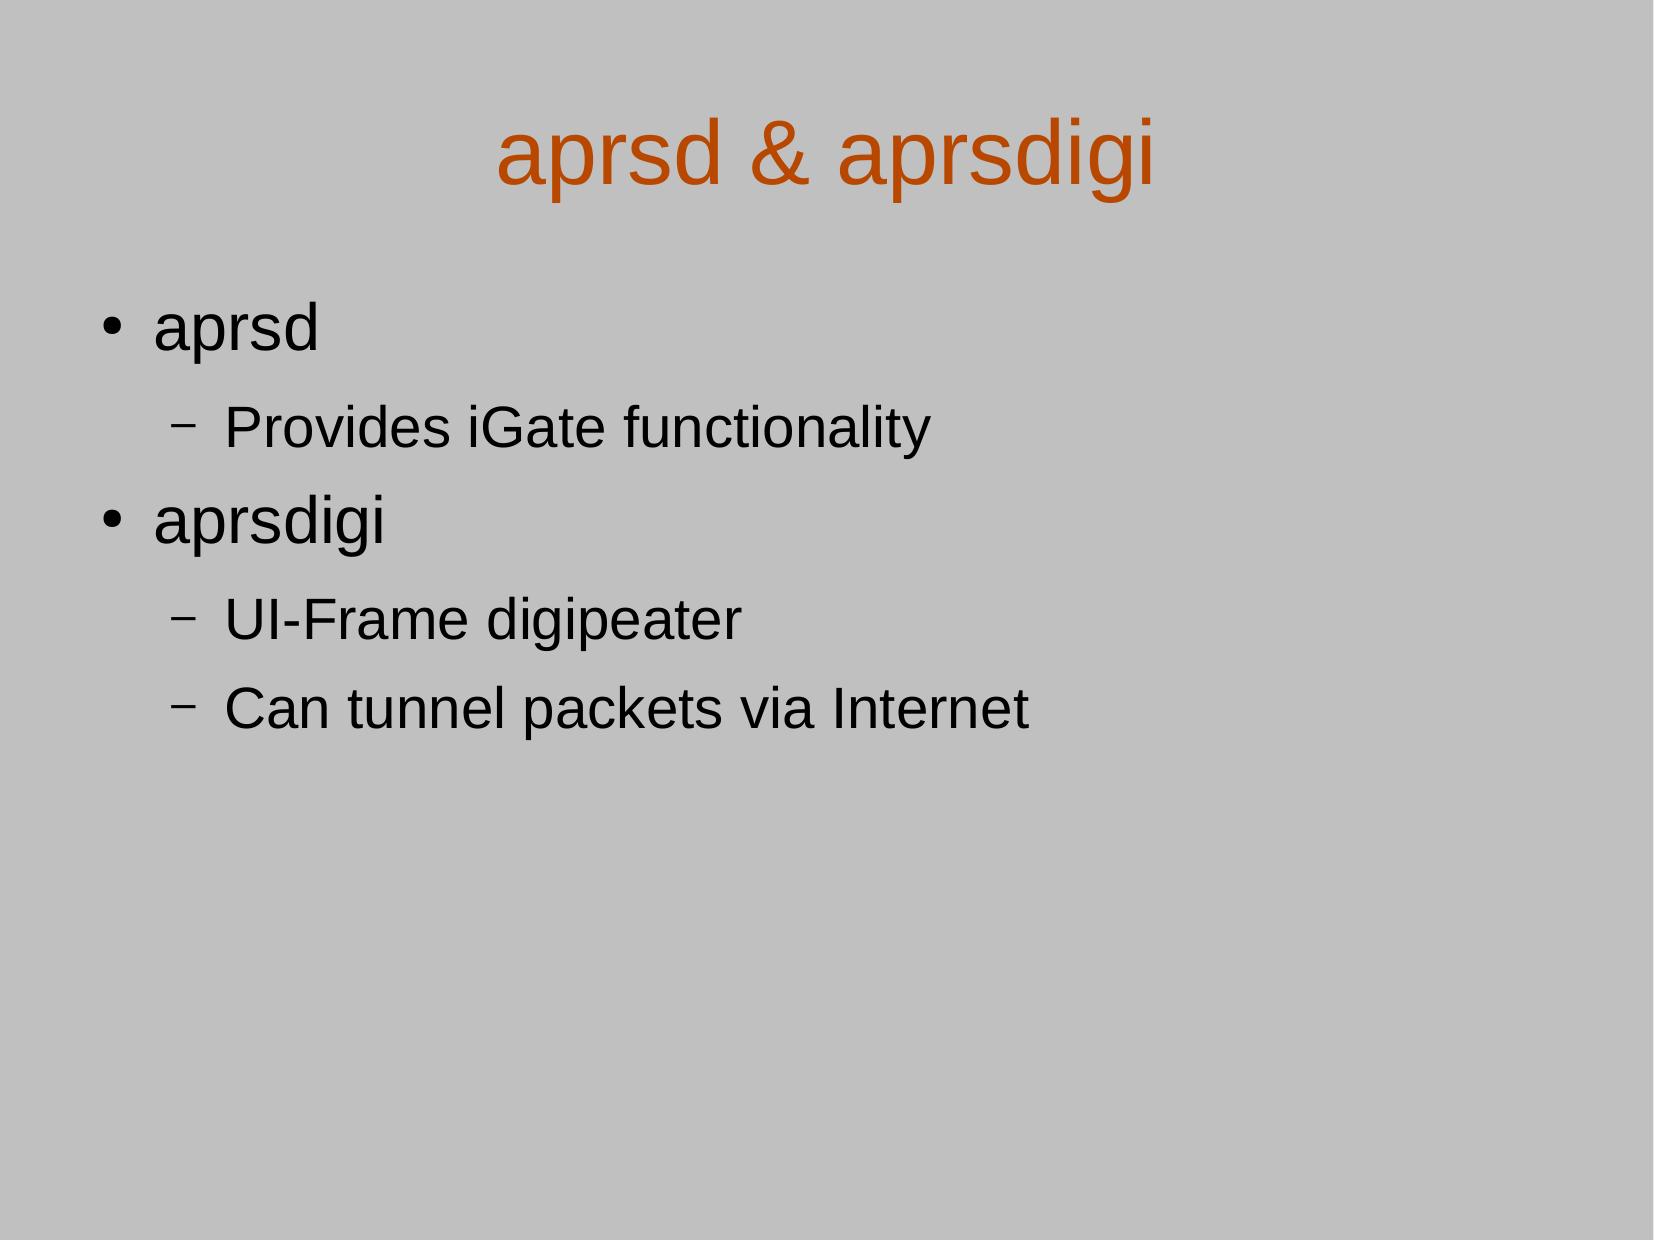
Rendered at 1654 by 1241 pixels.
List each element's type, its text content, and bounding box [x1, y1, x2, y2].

title aprsd & aprsdigi [82, 49, 1571, 257]
list aprsd Provides iGate functionality aprsdigi UI-Frame digipeater Can tunnel packets via Internet [82, 290, 1538, 1010]
